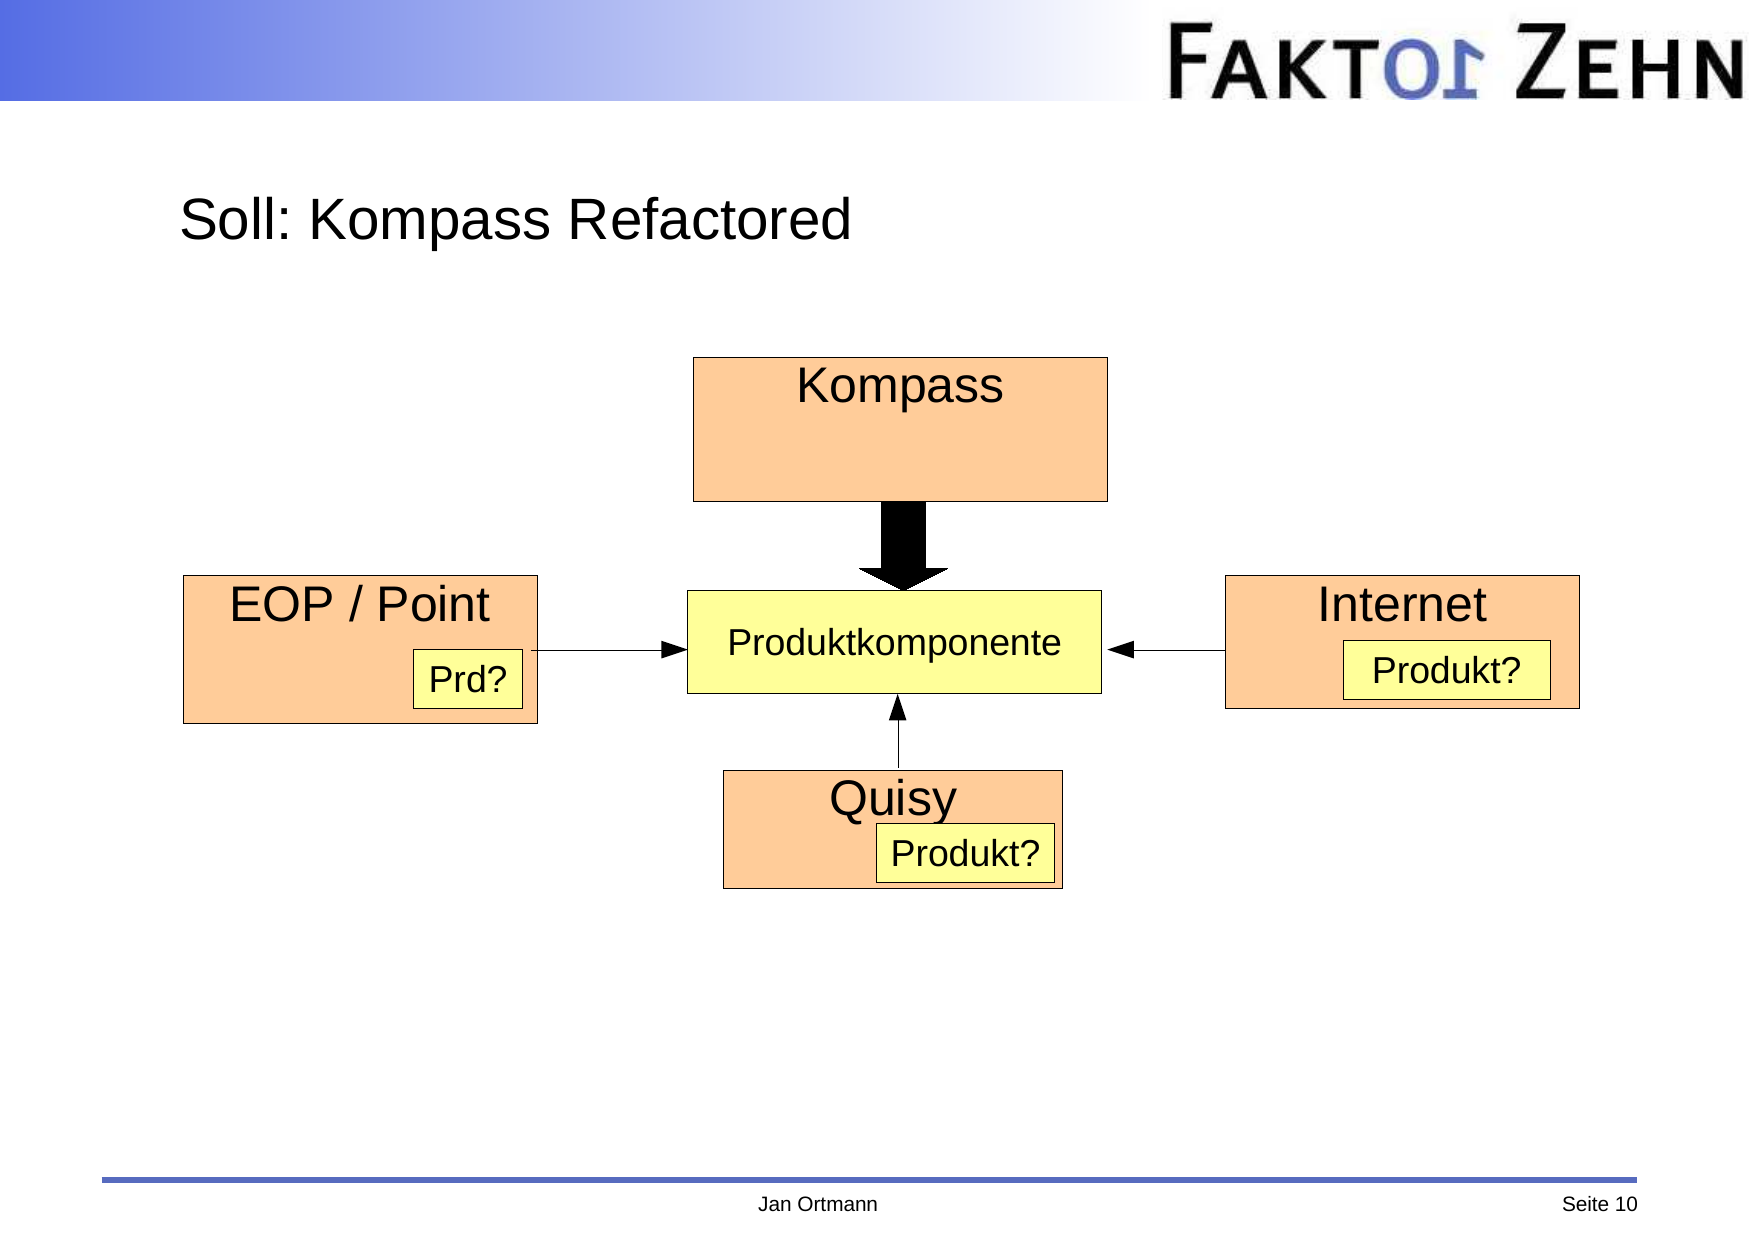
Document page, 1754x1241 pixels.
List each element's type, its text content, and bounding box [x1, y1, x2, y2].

text_box Internet [1225, 575, 1580, 709]
text_box Produkt? [1343, 640, 1551, 700]
text_box Produkt? [876, 823, 1055, 883]
title Soll: Kompass Refactored [179, 142, 1576, 296]
text_box Quisy [723, 770, 1063, 889]
text_box Produktkomponente [687, 590, 1102, 694]
text_box [859, 501, 948, 591]
picture [1162, 7, 1752, 100]
text_box Kompass [693, 357, 1108, 502]
text_box Prd? [413, 649, 523, 709]
text_box EOP / Point [183, 575, 538, 724]
